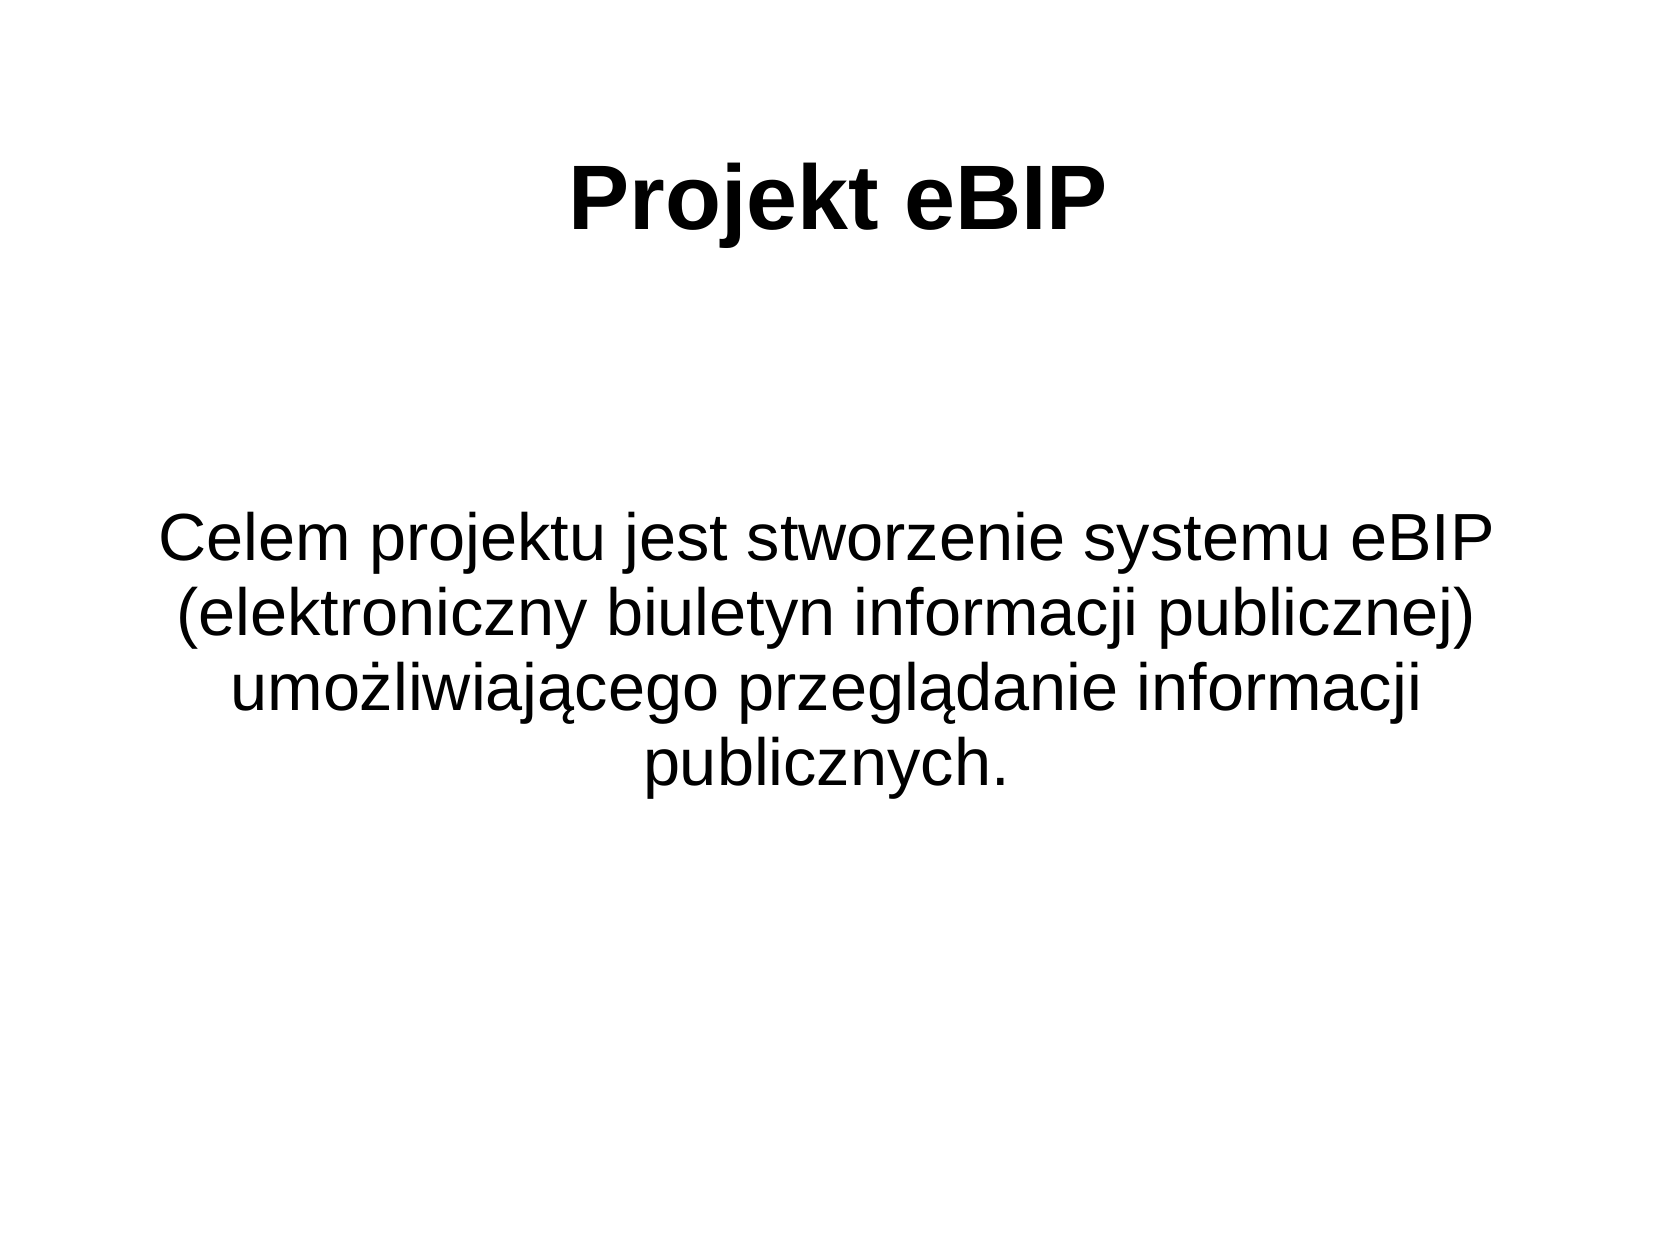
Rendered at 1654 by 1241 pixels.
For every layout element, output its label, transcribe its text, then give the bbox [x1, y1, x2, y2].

title Projekt eBIP [94, 94, 1583, 302]
subtitle Celem projektu jest stworzenie systemu eBIP (elektroniczny biuletyn informacji publicznej) umożliwiającego przeglądanie informacji publicznych. [82, 290, 1571, 1010]
